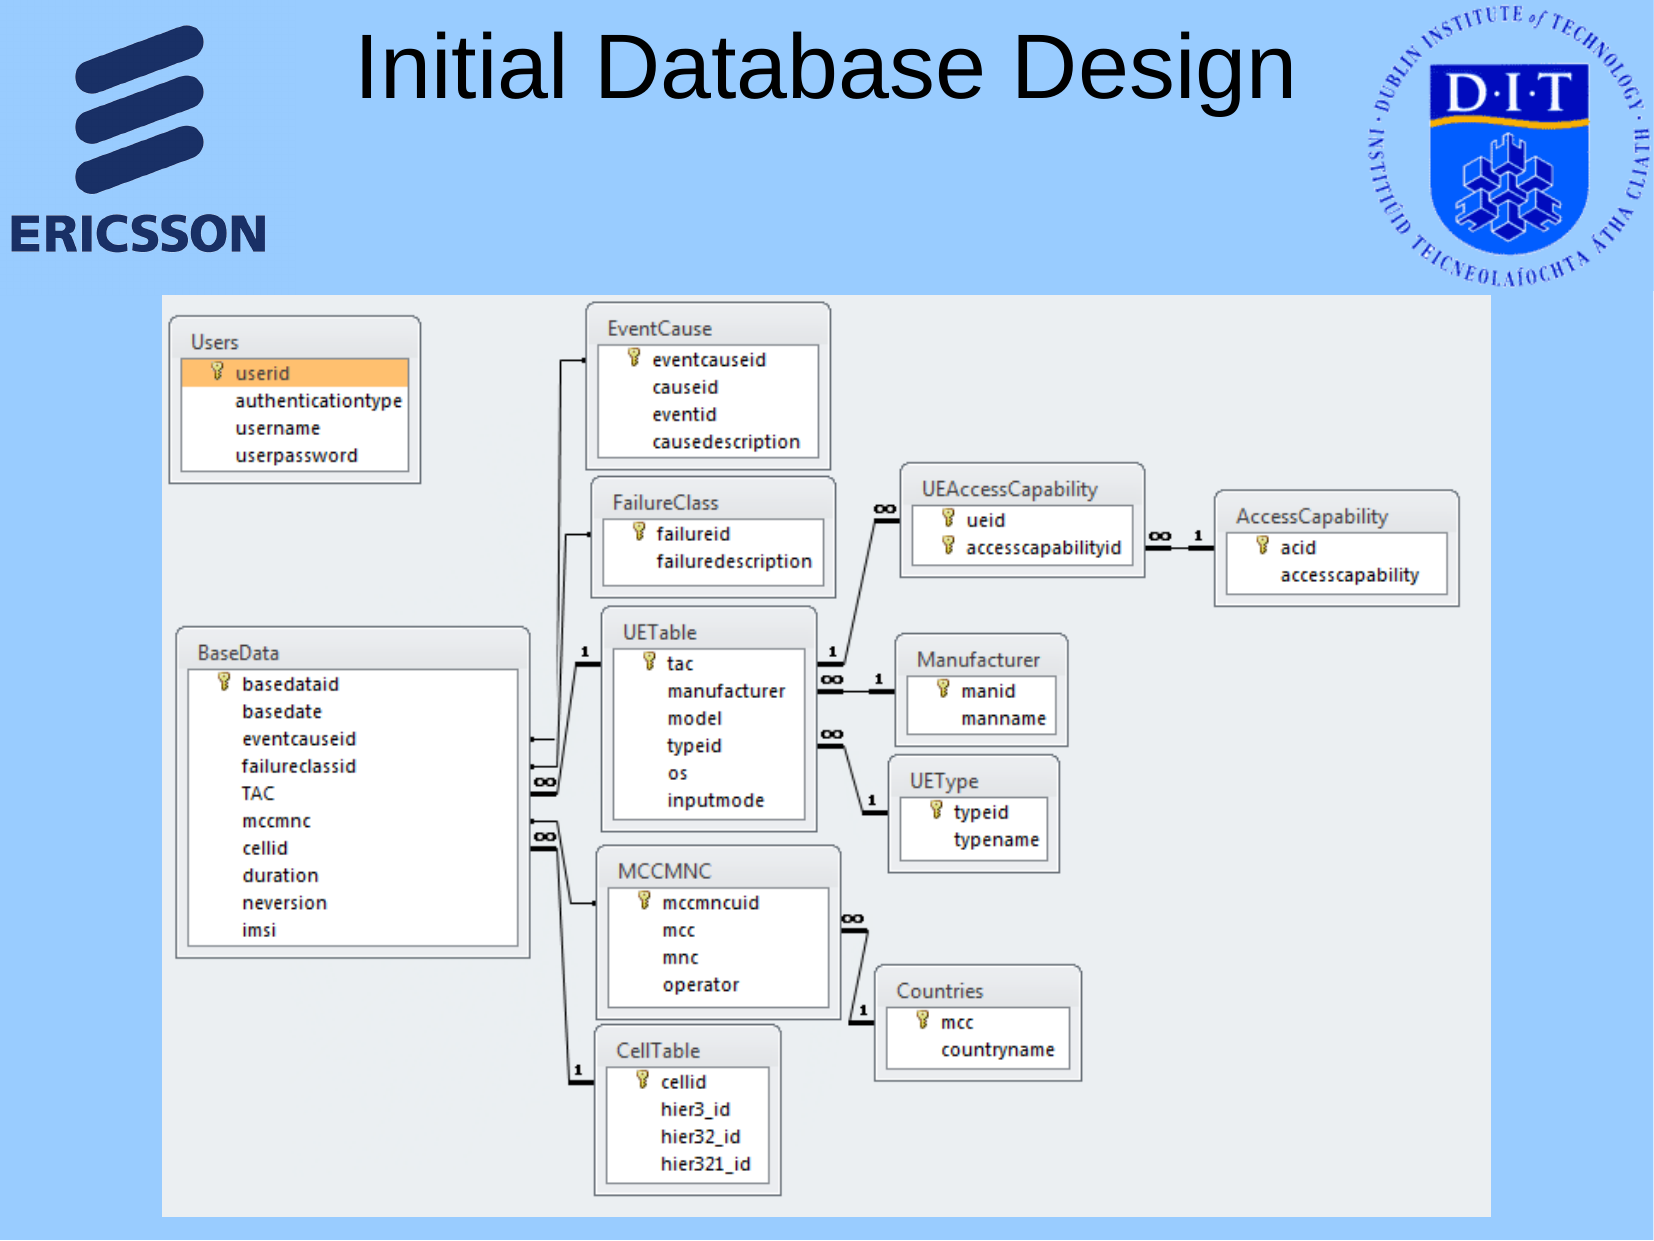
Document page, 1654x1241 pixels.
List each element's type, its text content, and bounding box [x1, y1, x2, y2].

picture [0, 0, 1491, 1217]
picture [1364, 0, 1654, 291]
title Initial Database Design [88, 15, 1565, 119]
